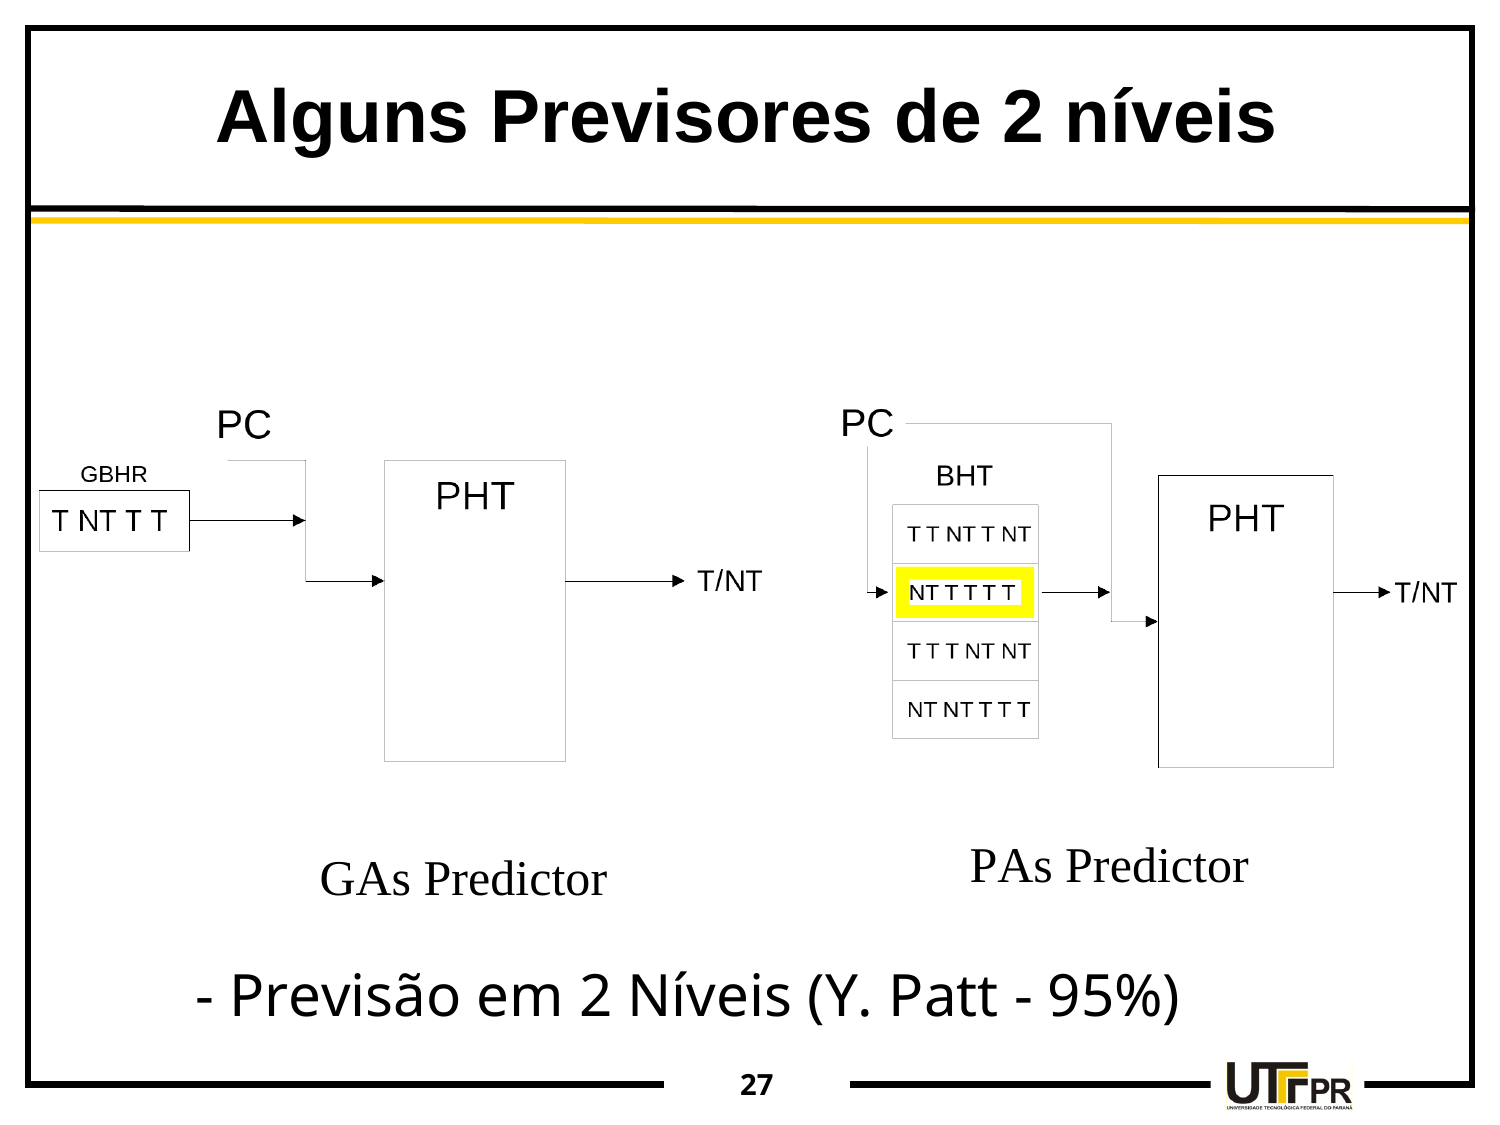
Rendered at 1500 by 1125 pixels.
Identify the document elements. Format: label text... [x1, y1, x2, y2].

picture [826, 397, 1494, 768]
text_box - Previsão em 2 Níveis (Y. Patt - 95%) [180, 950, 1282, 1036]
picture [1226, 1062, 1353, 1110]
text_box PAs Predictor [937, 824, 1265, 901]
picture [38, 397, 800, 762]
title Alguns Previsores de 2 níveis [23, 35, 1471, 201]
text_box GAs Predictor [287, 837, 625, 913]
